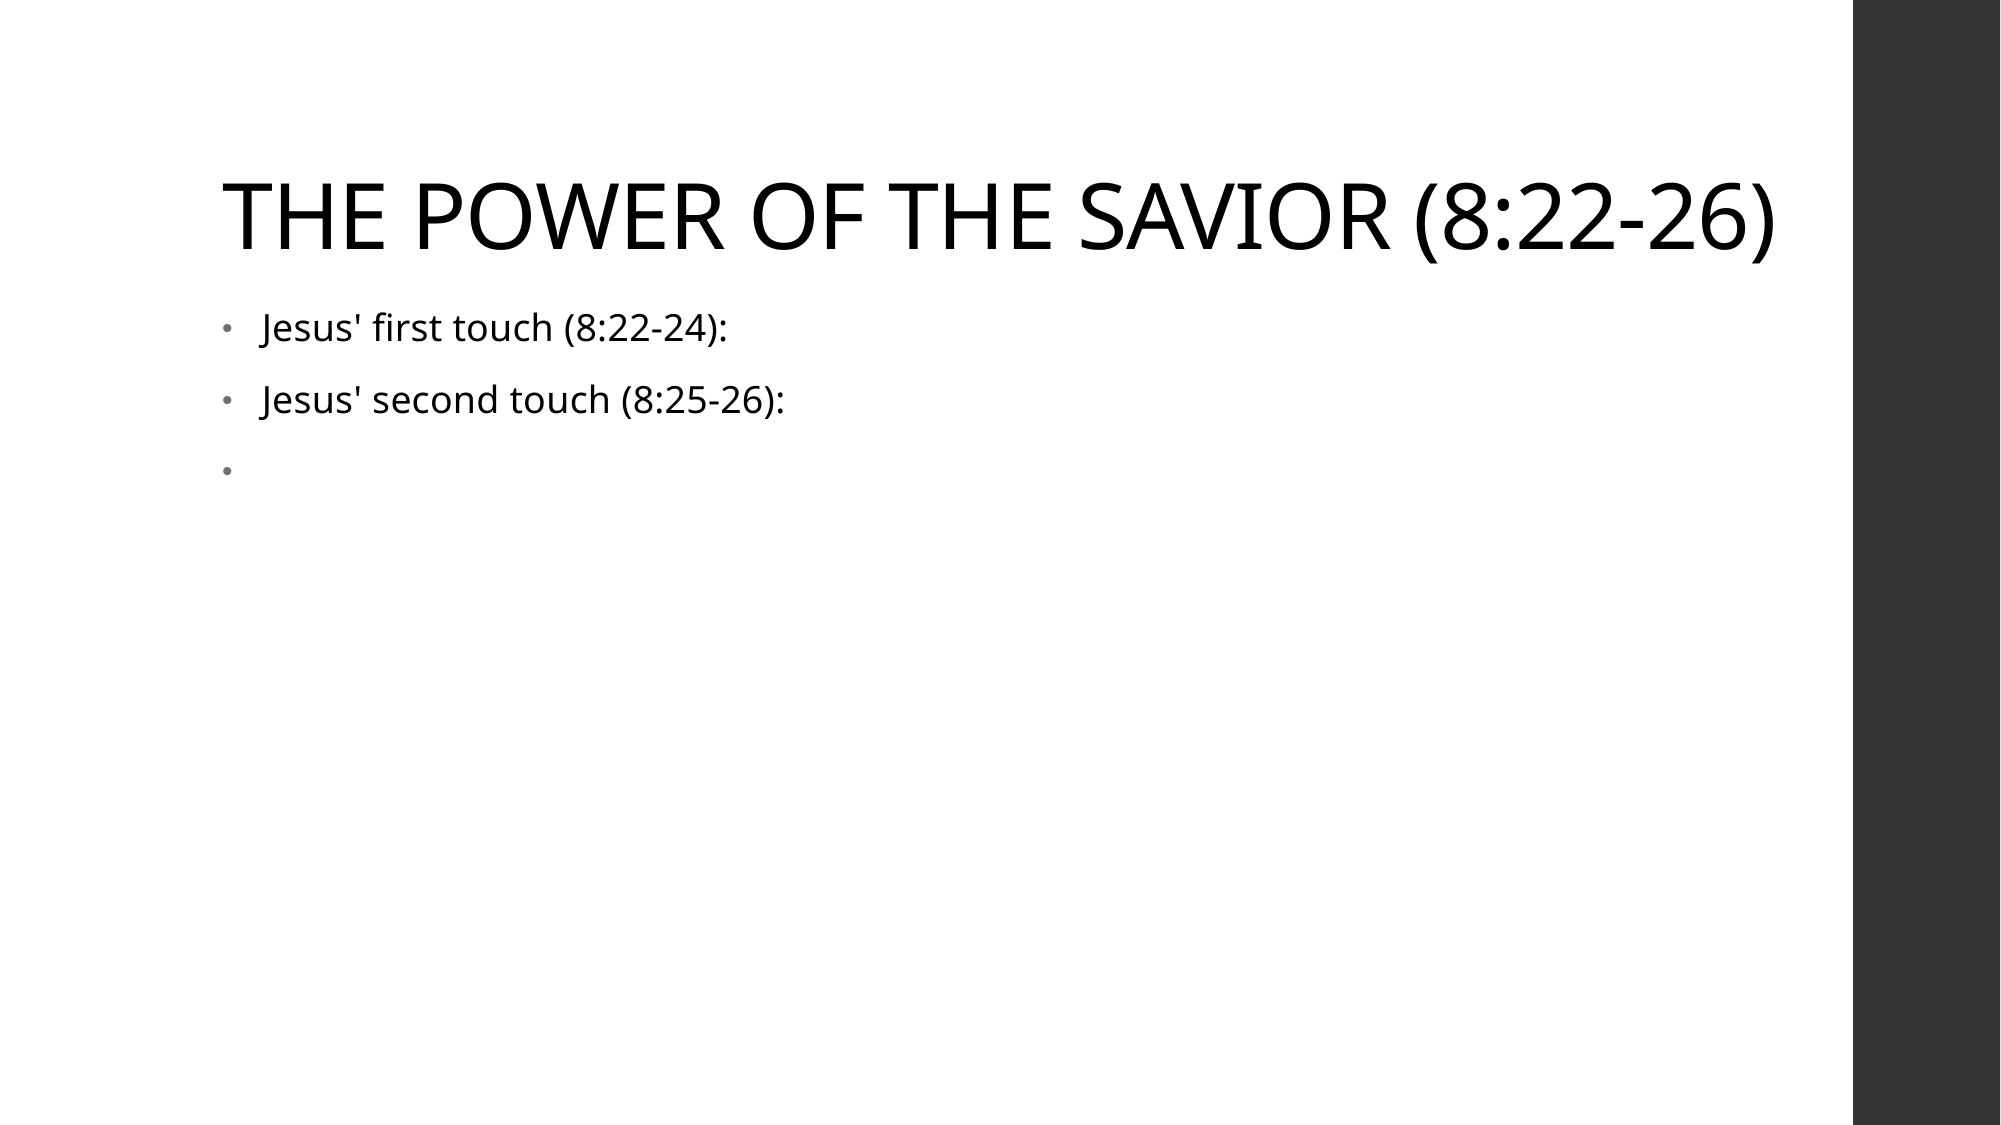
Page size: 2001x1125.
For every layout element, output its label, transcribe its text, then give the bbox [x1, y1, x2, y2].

list Jesus' first touch (8:22-24): Jesus' second touch (8:25-26): [206, 299, 1617, 1014]
title THE POWER OF THE SAVIOR (8:22-26) [206, 60, 1797, 278]
